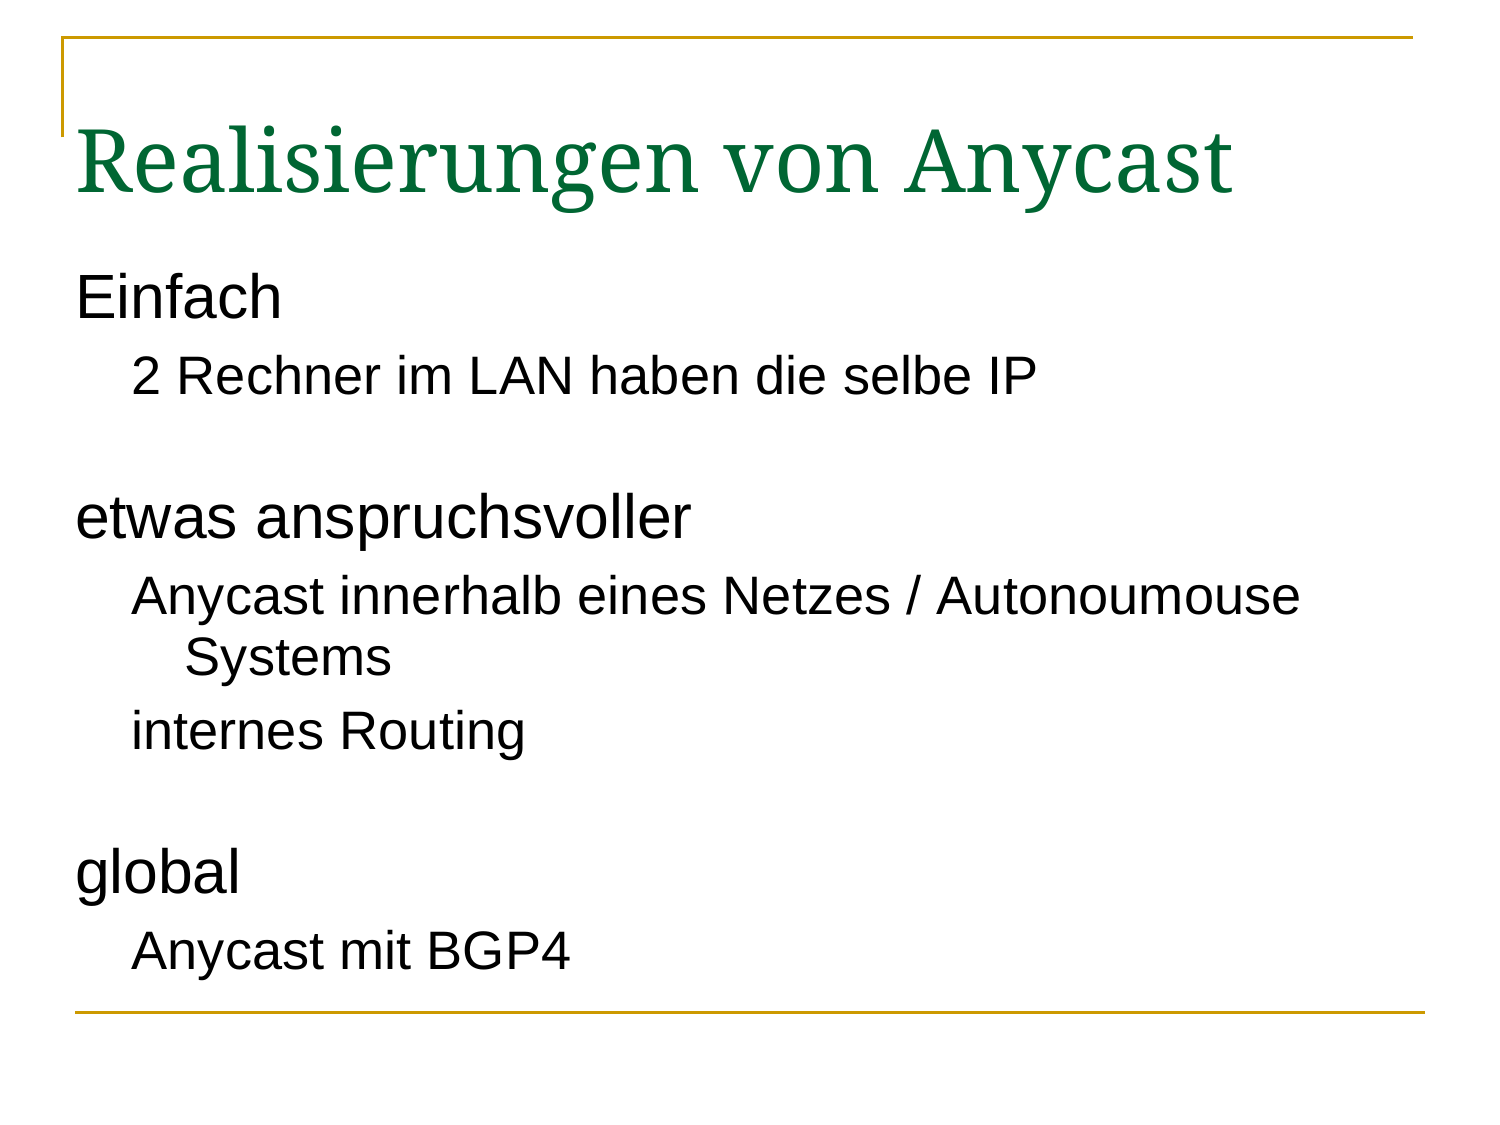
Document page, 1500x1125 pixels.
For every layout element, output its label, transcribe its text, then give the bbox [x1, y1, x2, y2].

list Einfach 2 Rechner im LAN haben die selbe IP etwas anspruchsvoller Anycast innerhalb eines Netzes / Autonoumouse Systems internes Routing global Anycast mit BGP4 [75, 262, 1426, 1008]
title Realisierungen von Anycast [75, 52, 1426, 262]
